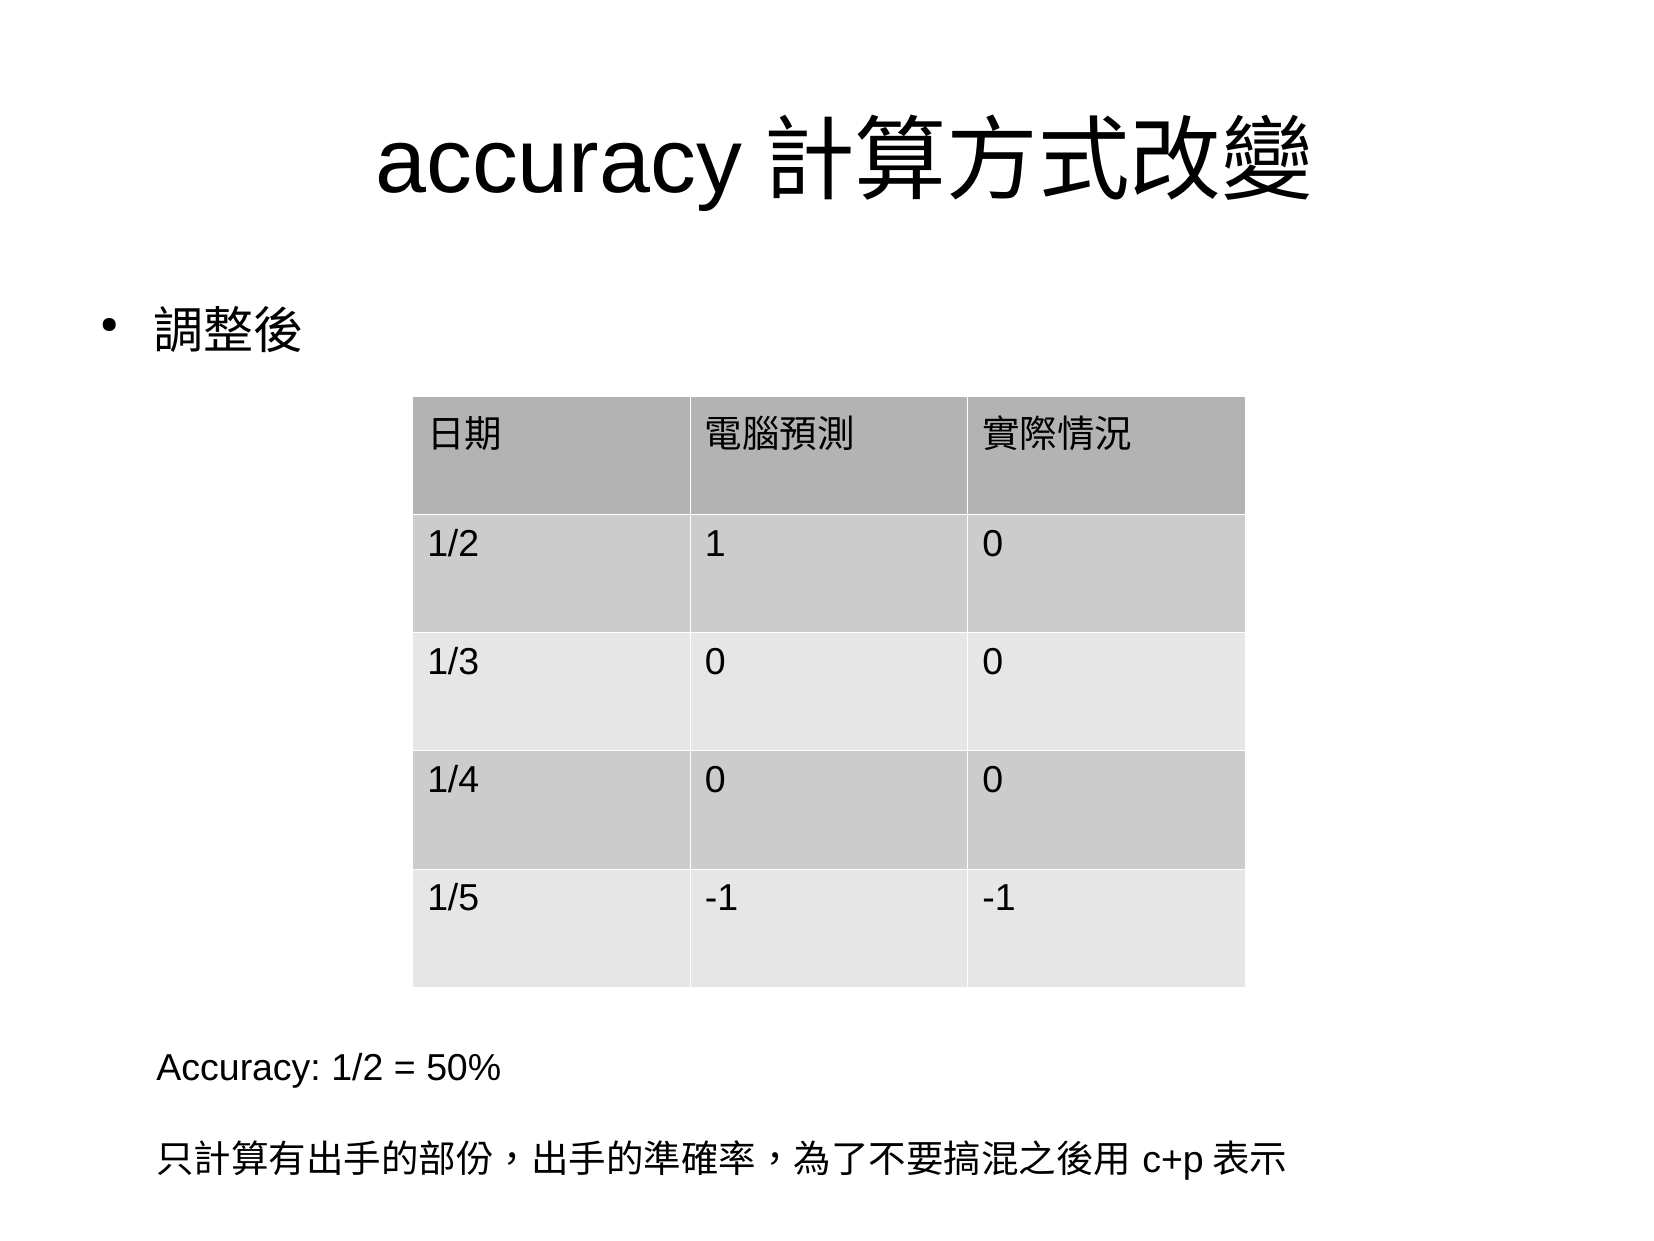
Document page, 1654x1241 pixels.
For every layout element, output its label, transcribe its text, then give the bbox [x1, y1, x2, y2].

table_header 電腦預測 [691, 397, 967, 514]
table_cell 0 [691, 751, 967, 869]
table_cell 1/3 [413, 633, 690, 750]
table_cell -1 [968, 870, 1245, 987]
title accuracy計算方式改變 [82, 49, 1571, 257]
table_cell 1/2 [413, 515, 690, 632]
table_cell 1 [691, 515, 967, 632]
table_cell 0 [691, 633, 967, 750]
table_cell 1/4 [413, 751, 690, 869]
table_header 日期 [413, 397, 690, 514]
text_box 只計算有出手的部份，出手的準確率，為了不要搞混之後用c+p表示 [141, 1122, 1382, 1181]
table_header 實際情況 [968, 397, 1245, 514]
table_cell 0 [968, 751, 1245, 869]
table_cell 0 [968, 515, 1245, 632]
text_box Accuracy: 1/2 = 50% [141, 1039, 1382, 1097]
table_cell 1/5 [413, 870, 690, 987]
table_cell -1 [691, 870, 967, 987]
list 調整後 [82, 290, 1571, 1010]
table_cell 0 [968, 633, 1245, 750]
